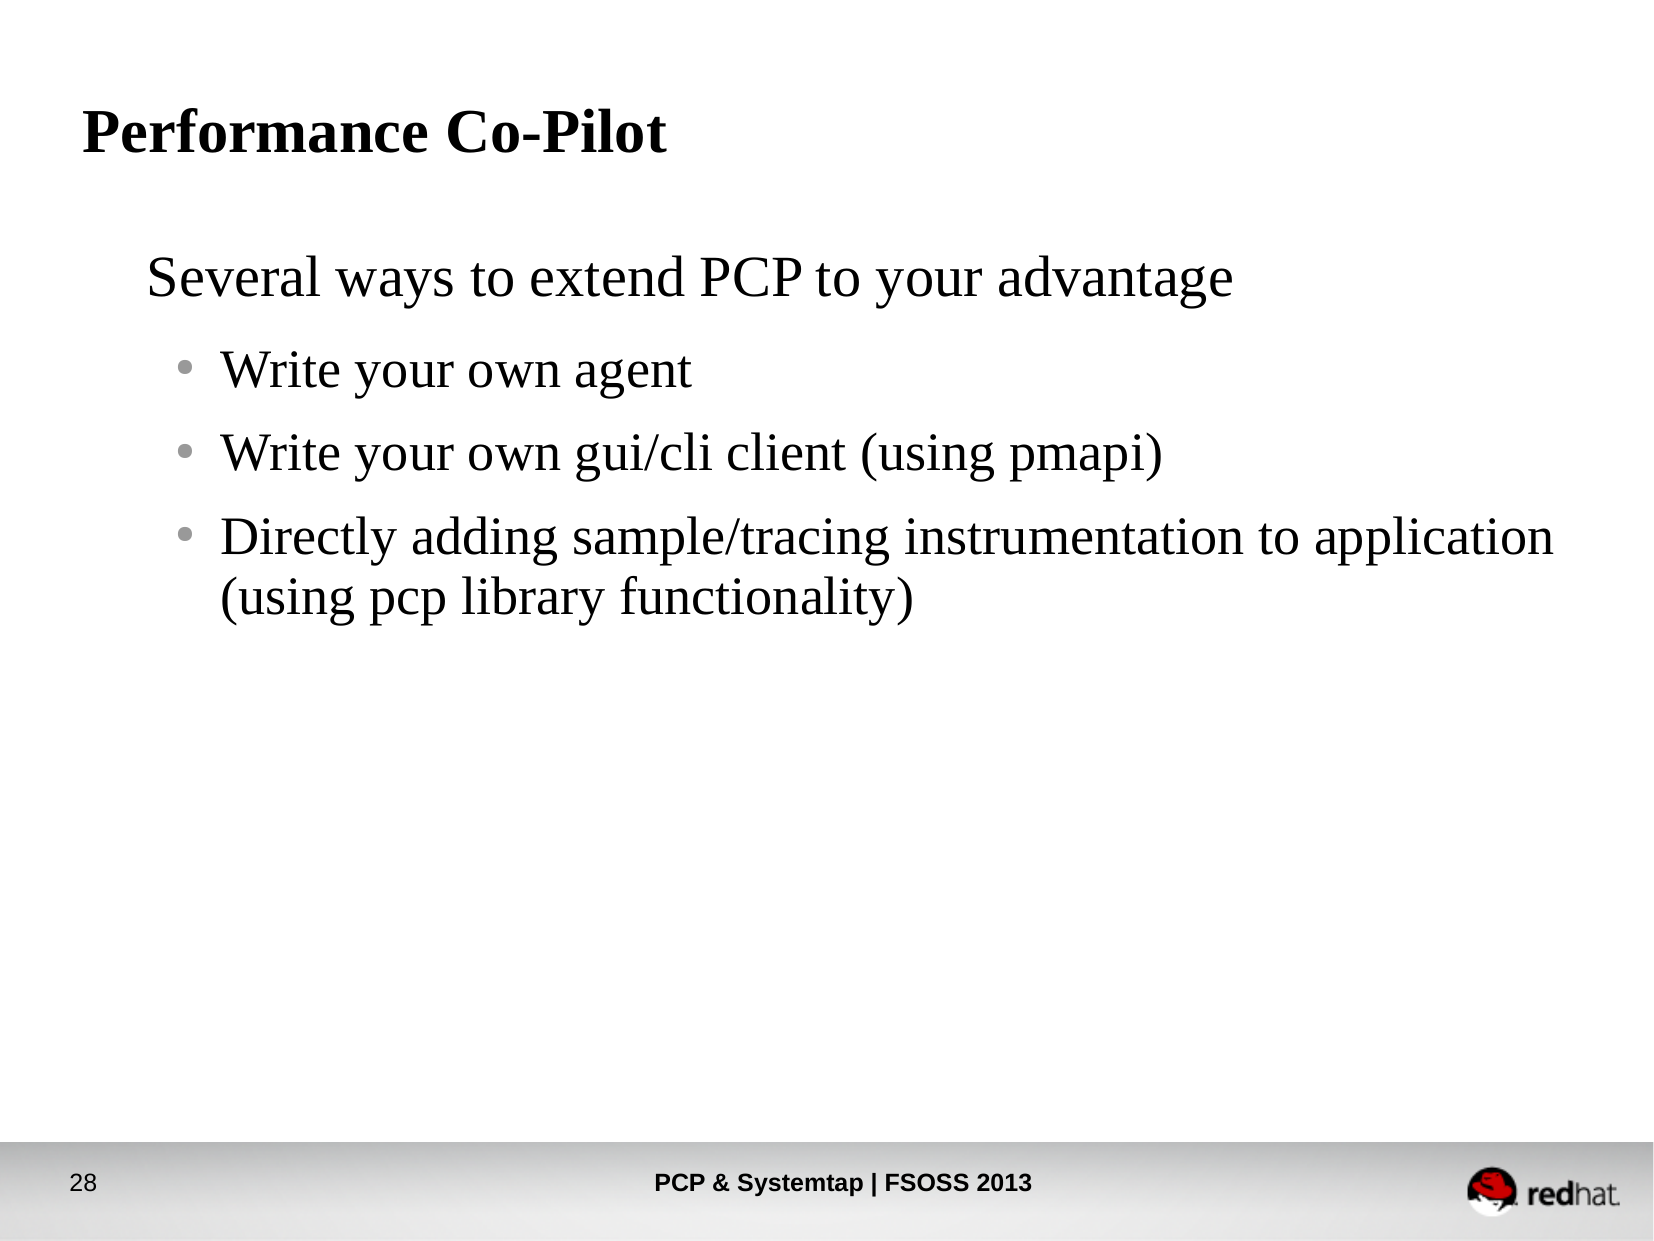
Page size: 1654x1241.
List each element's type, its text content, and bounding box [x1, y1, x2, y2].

picture [0, 1142, 1654, 1241]
list Several ways to extend PCP to your advantage Write your own agent Write your own gui/cli client (using pmapi) Directly adding sample/tracing instrumentation to application (using pcp library functionality) [86, 244, 1576, 1039]
title Performance Co-Pilot [82, 37, 1571, 226]
